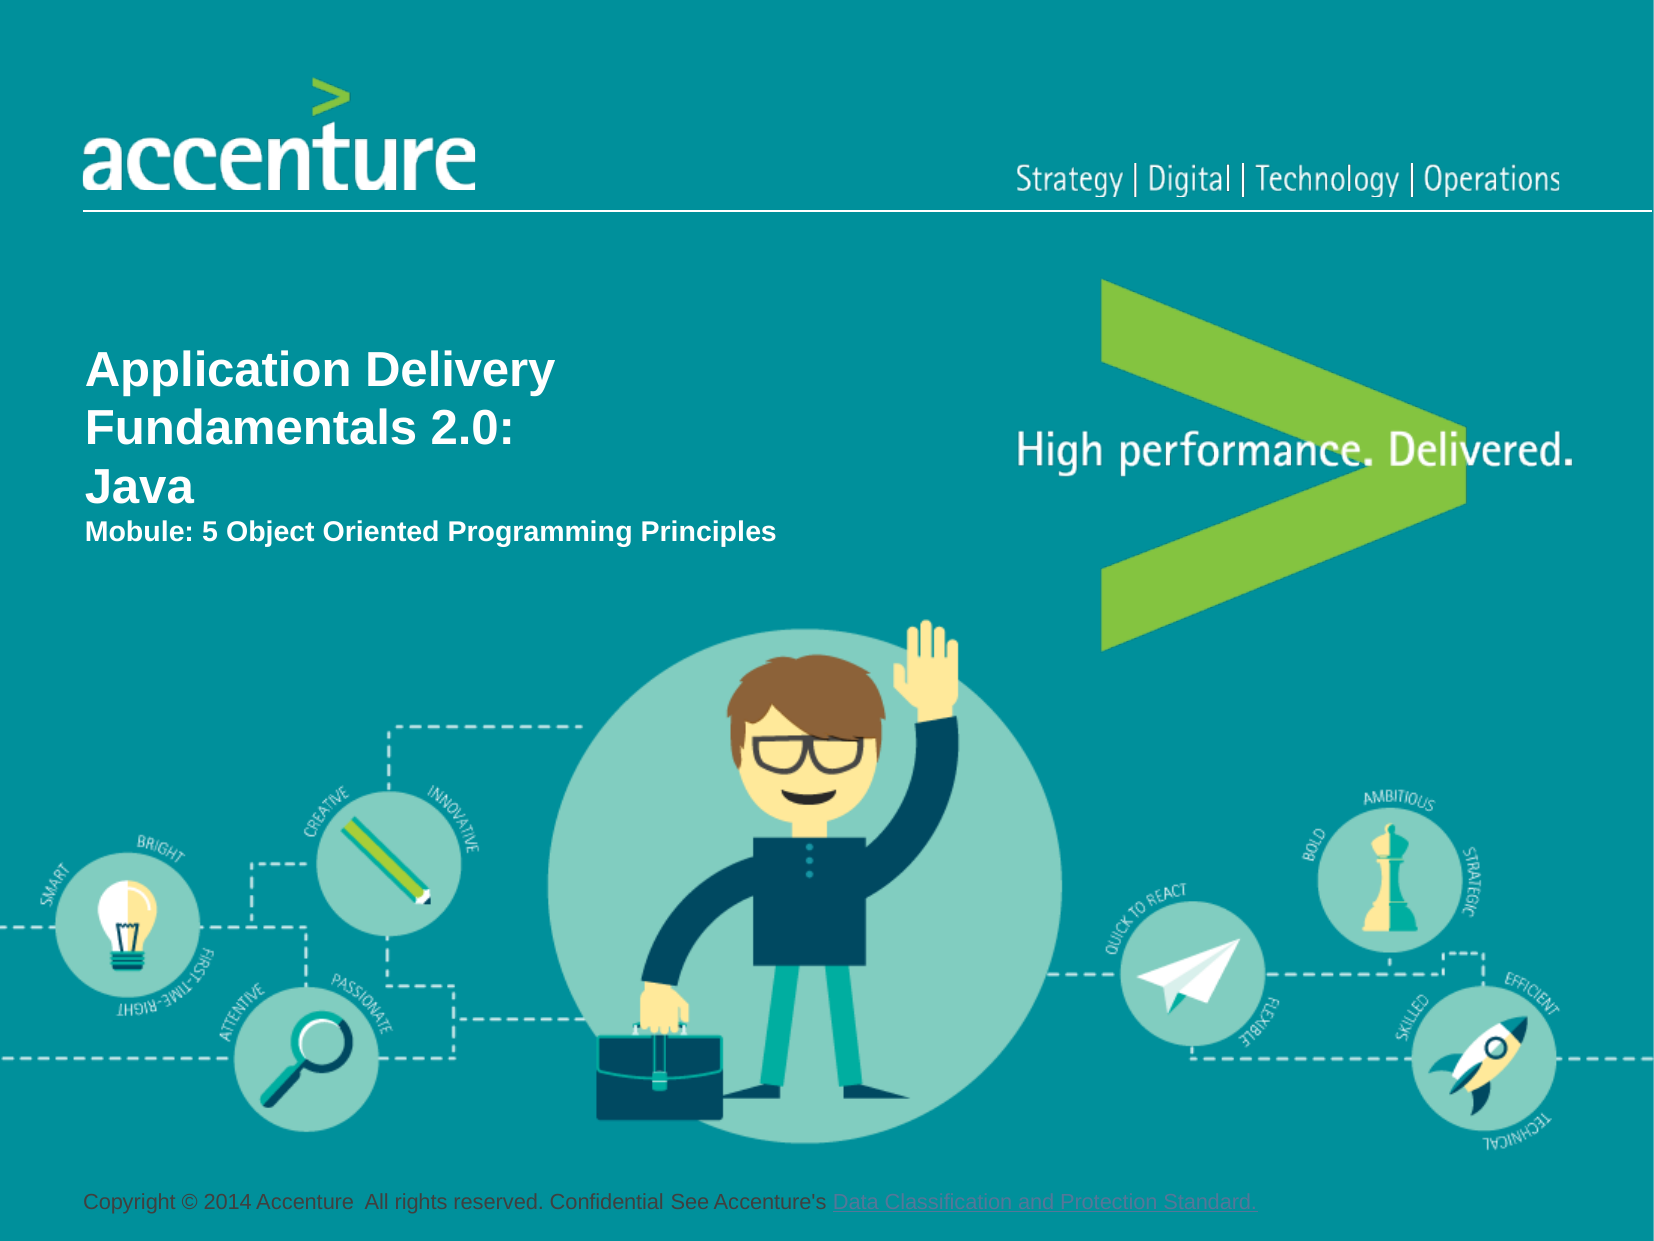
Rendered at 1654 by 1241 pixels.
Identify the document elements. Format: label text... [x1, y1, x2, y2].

title Application Delivery Fundamentals 2.0: Java Mobule: 5 Object Oriented Programming Principles [84, 329, 851, 556]
picture [0, 0, 1654, 1241]
